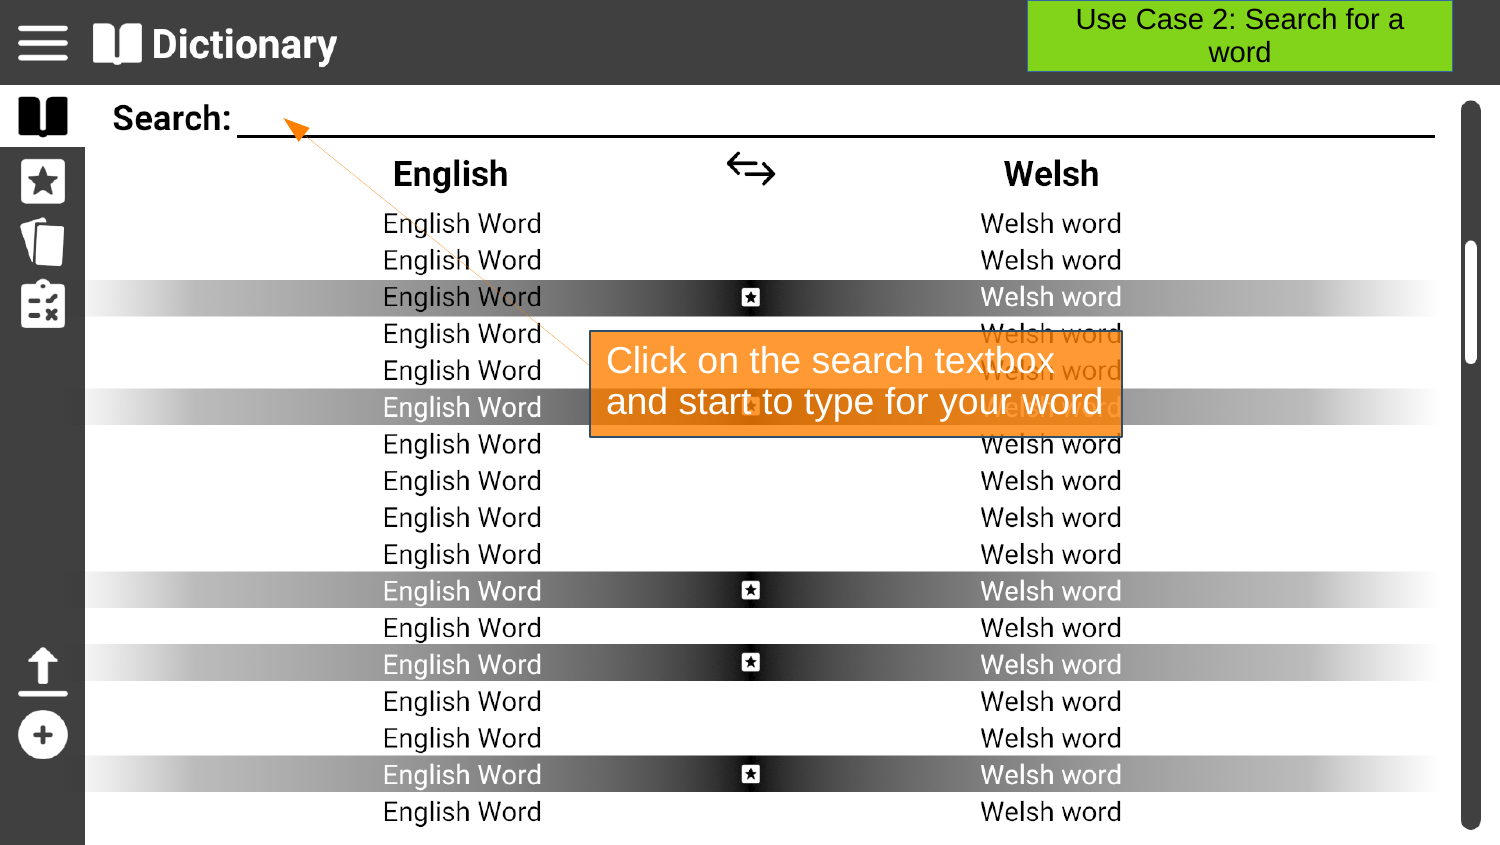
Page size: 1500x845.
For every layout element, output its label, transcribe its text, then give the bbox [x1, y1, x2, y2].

picture [0, 0, 1500, 845]
text_box Use Case 2: Search for a word [1027, 0, 1453, 72]
text_box Click on the search textbox and start to type for your word [590, 330, 1123, 438]
